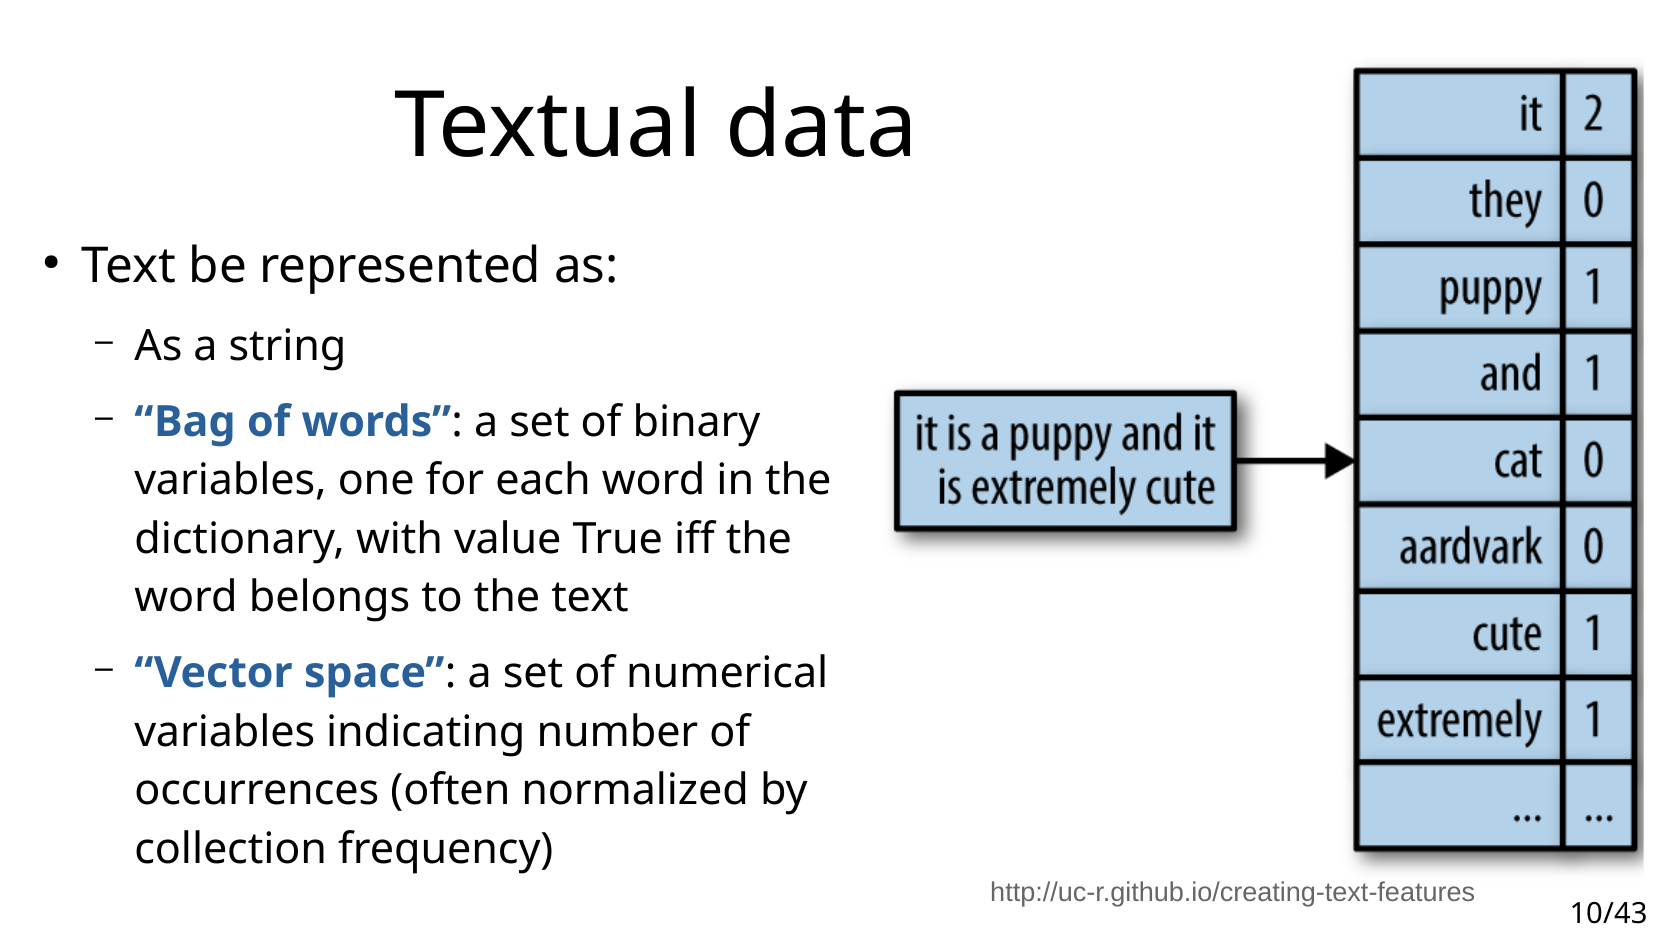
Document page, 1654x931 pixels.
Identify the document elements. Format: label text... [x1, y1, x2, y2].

list Text be represented as: As a string “Bag of words”: a set of binary variables, one for each word in the dictionary, with value True iff the word belongs to the text “Vector space”: a set of numerical variables indicating number of occurrences (often normalized by collection frequency) [29, 229, 860, 892]
title Textual data [82, 1, 1231, 241]
picture [877, 57, 1644, 887]
text_box http://uc-r.github.io/creating-text-features [885, 870, 1588, 927]
